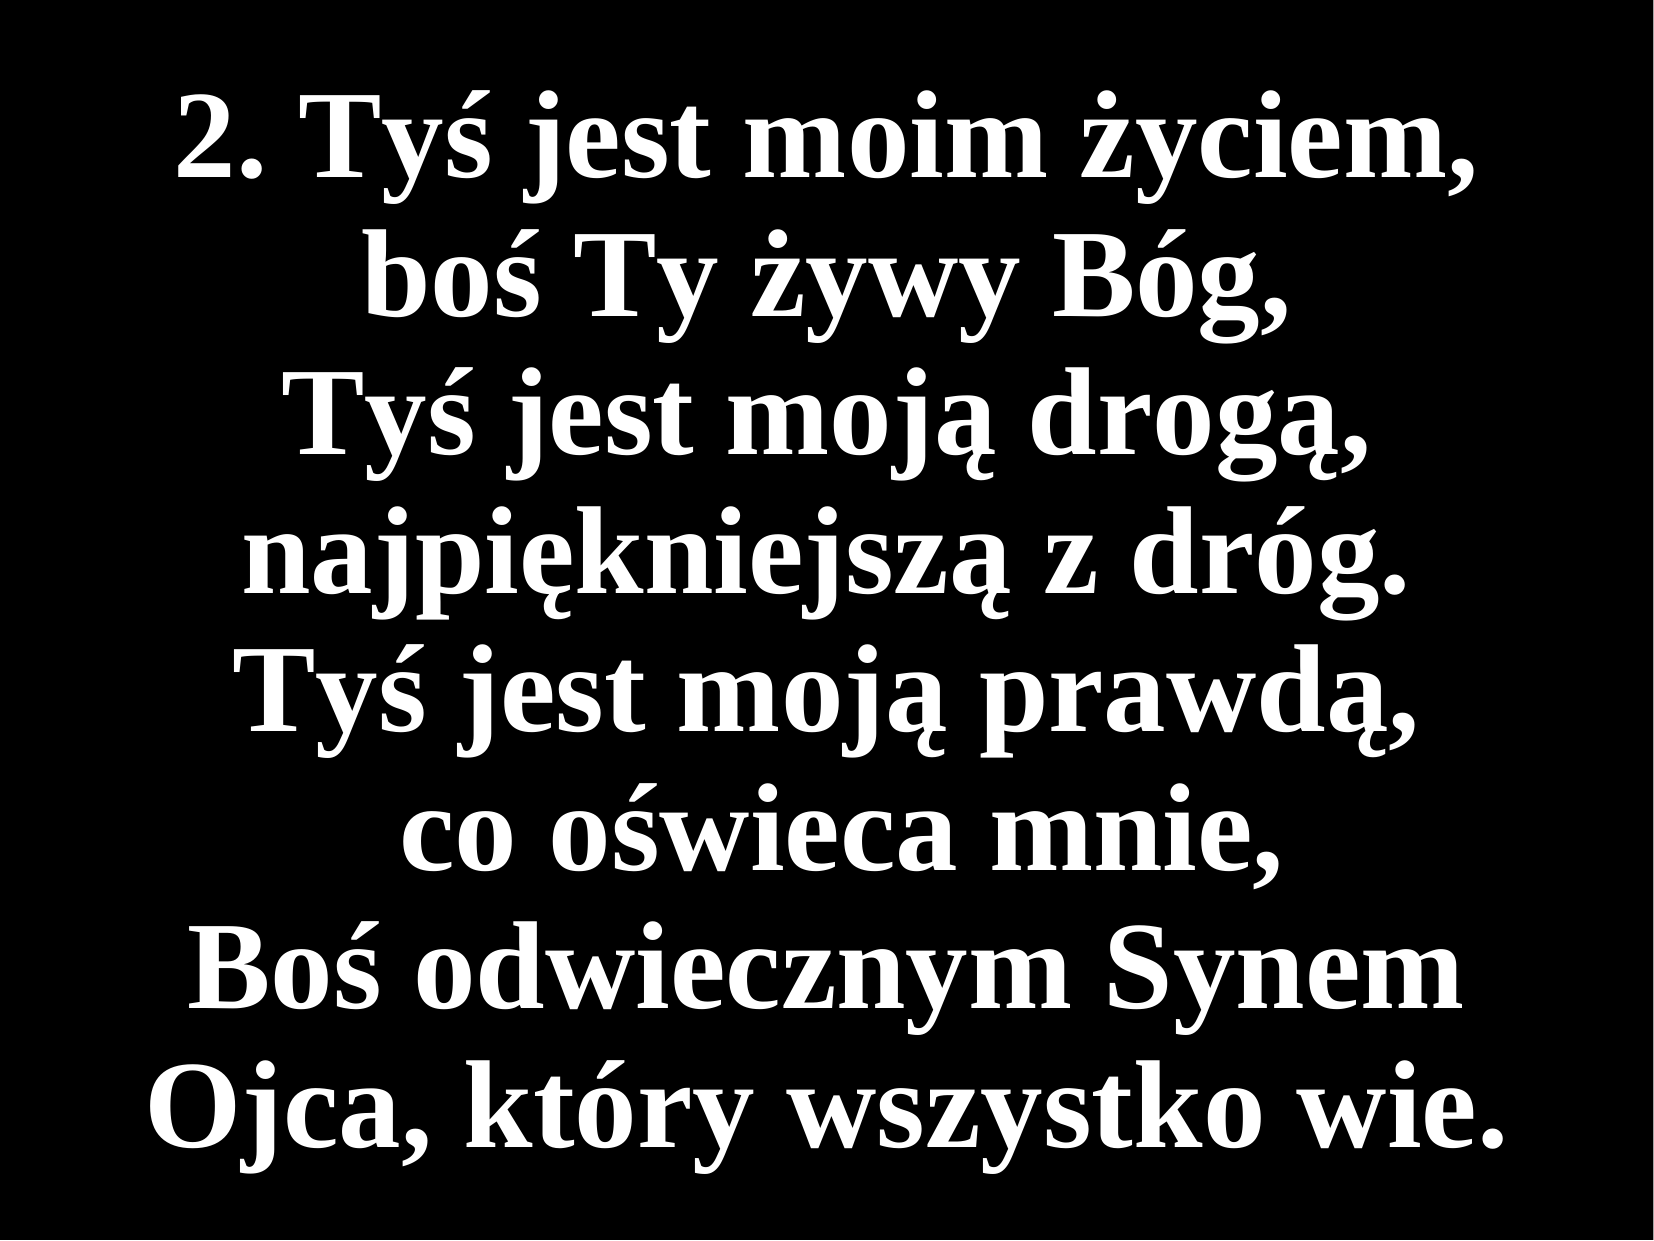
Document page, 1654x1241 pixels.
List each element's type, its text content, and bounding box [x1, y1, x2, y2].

title 2. Tyś jest moim życiem, boś Ty żywy Bóg, Tyś jest moją drogą, najpiękniejszą z dróg. Tyś jest moją prawdą, co oświeca mnie, Boś odwiecznym Synem Ojca, który wszystko wie. [0, 0, 1654, 1241]
